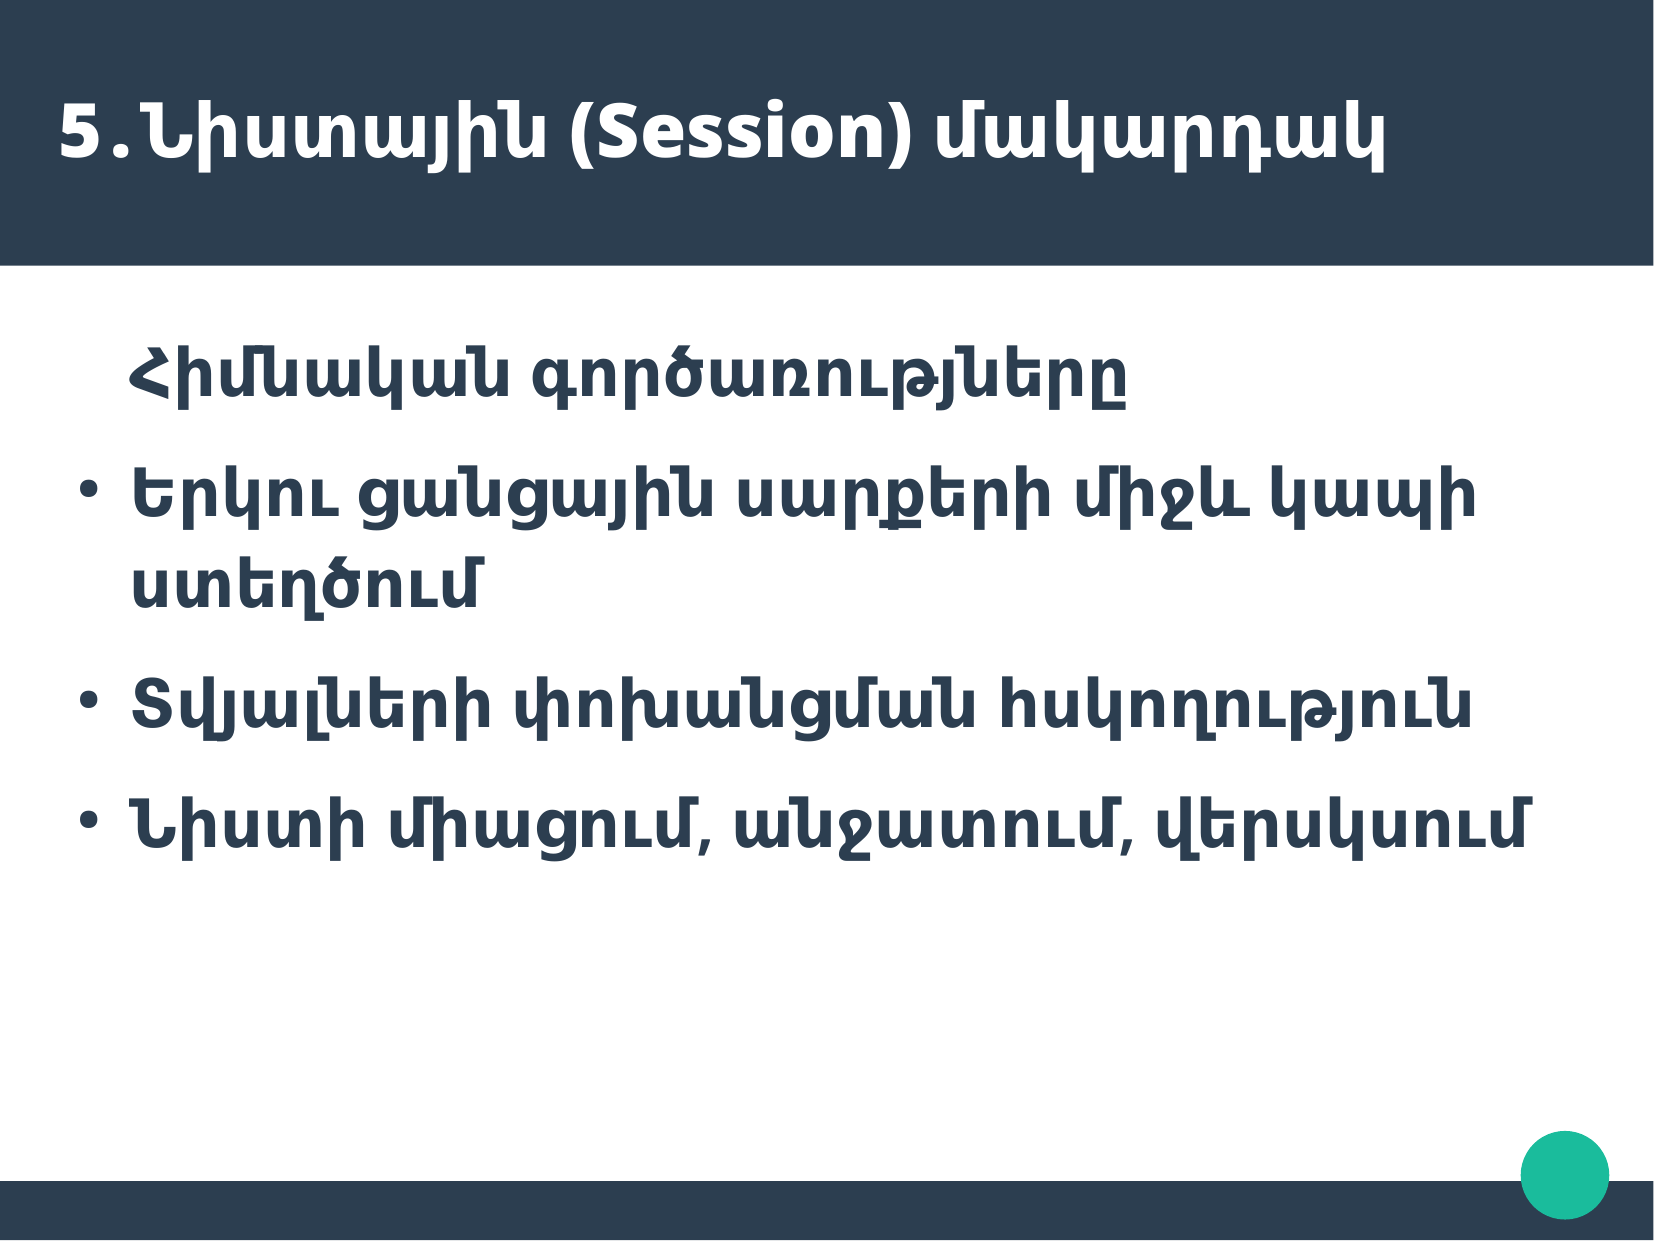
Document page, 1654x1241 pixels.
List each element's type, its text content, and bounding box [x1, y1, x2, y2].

list Հիմնական գործառությները Երկու ցանցային սարքերի միջև կապի ստեղծում Տվյալների փոխանցման հսկողություն Նիստի միացում, անջատում, վերսկսում [59, 324, 1595, 1152]
title 5․Նիստային (Session) մակարդակ [59, 49, 1595, 207]
